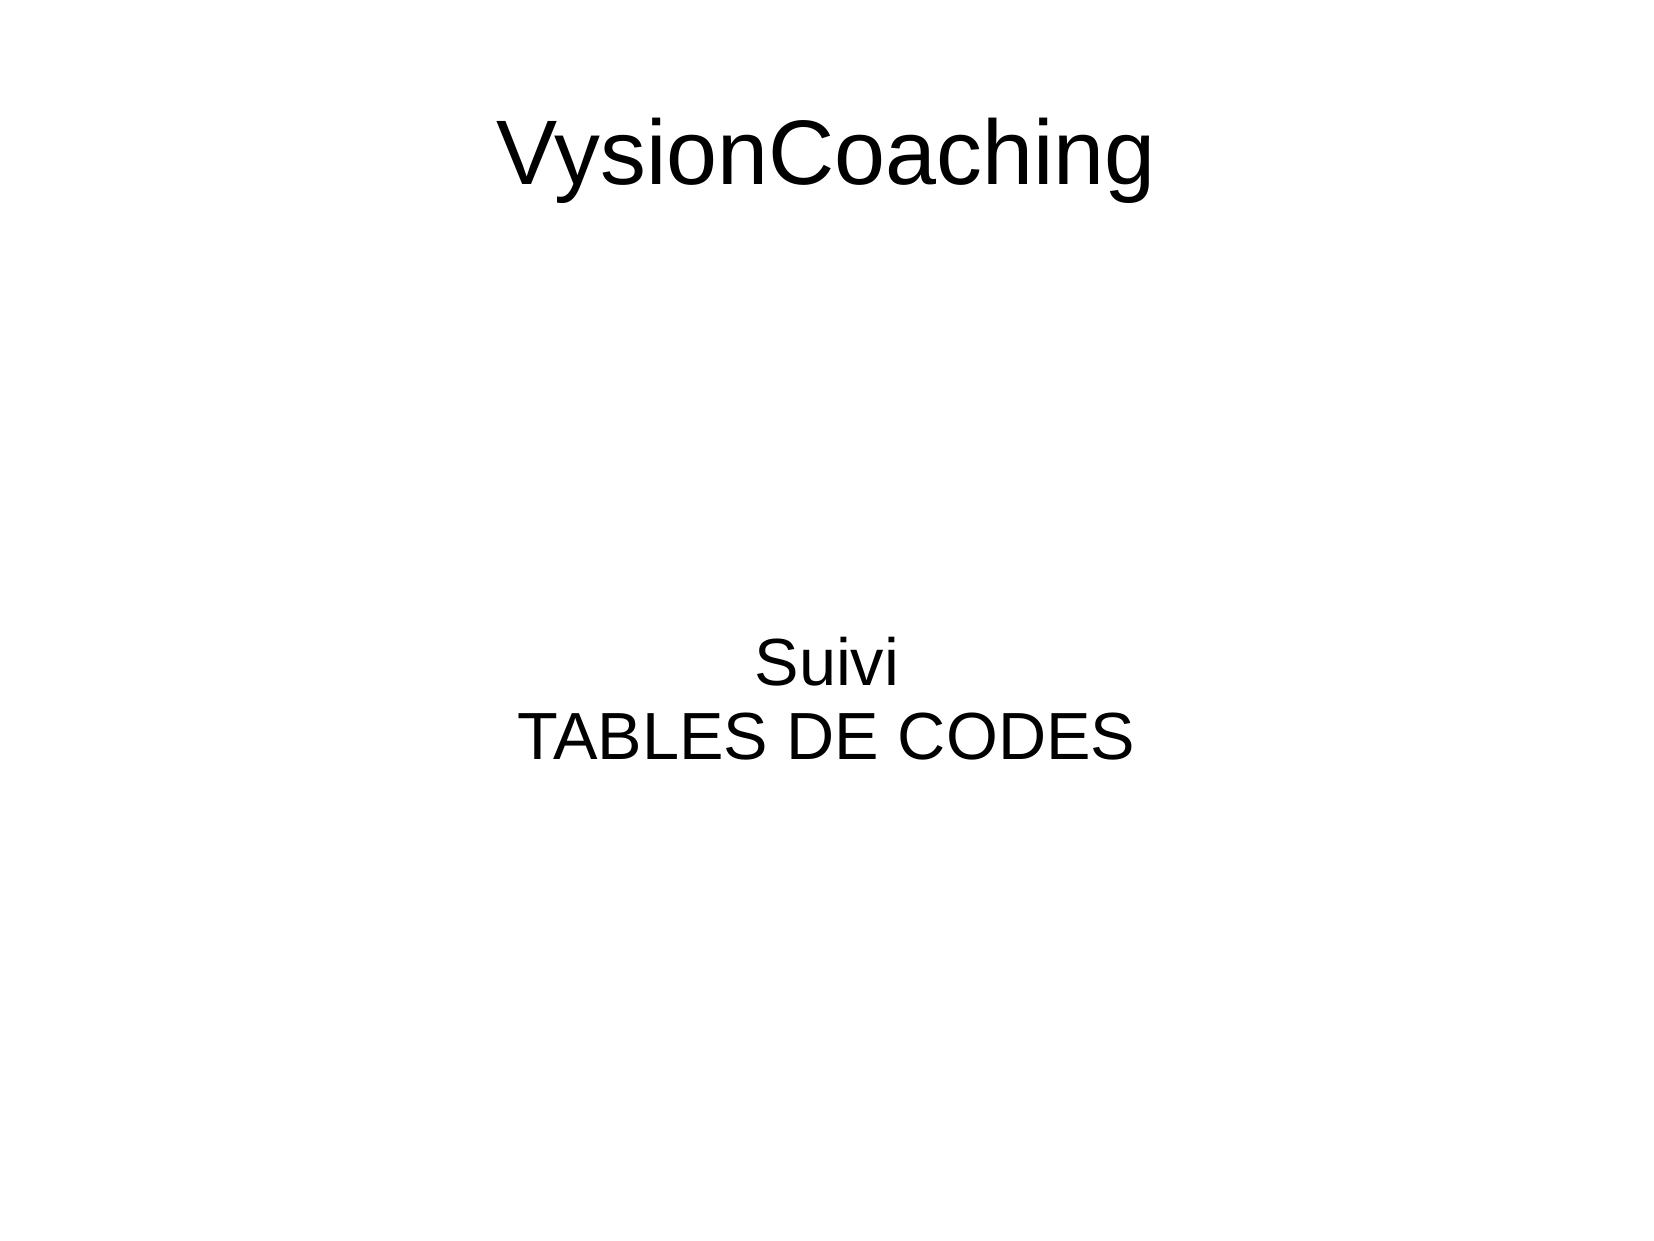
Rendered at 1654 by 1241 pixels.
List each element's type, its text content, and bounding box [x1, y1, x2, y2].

title VysionCoaching [82, 49, 1571, 257]
subtitle Suivi TABLES DE CODES [82, 290, 1571, 1109]
